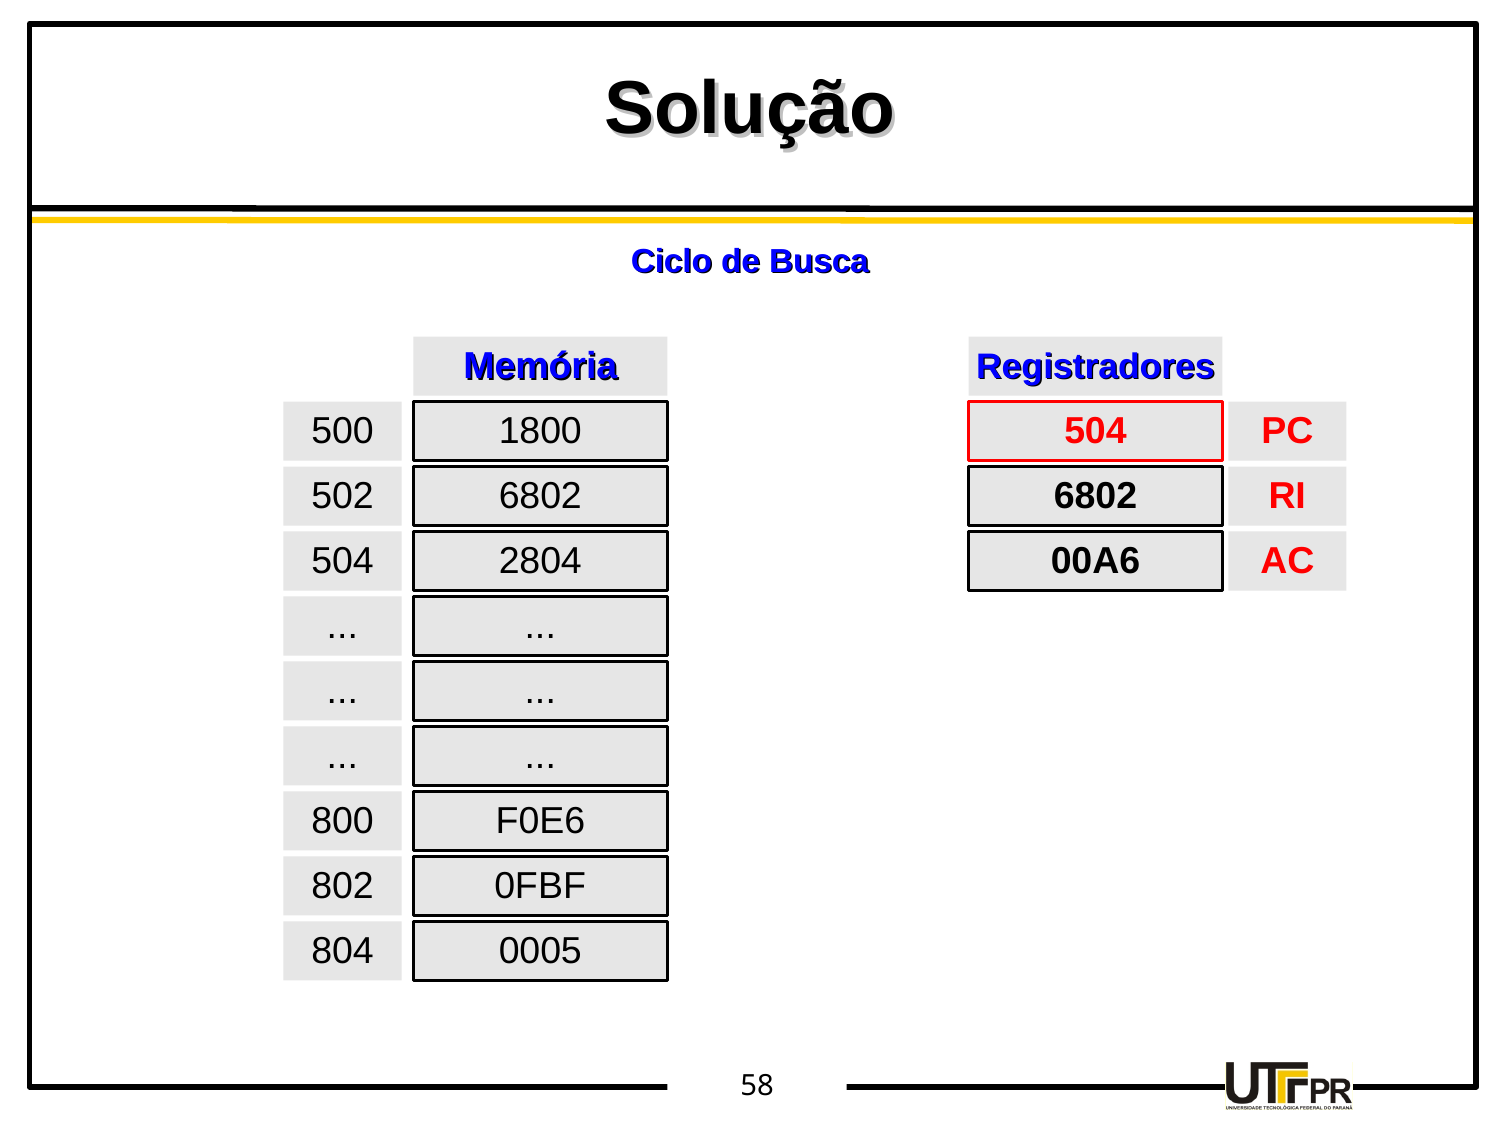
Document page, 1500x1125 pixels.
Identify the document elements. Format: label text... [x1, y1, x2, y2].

text_box ... [413, 596, 668, 656]
text_box 6802 [413, 466, 668, 526]
text_box F0E6 [413, 791, 668, 851]
text_box ... [413, 726, 668, 786]
text_box 0005 [413, 921, 668, 981]
text_box Memória [413, 336, 668, 396]
text_box ... [283, 596, 402, 656]
text_box ... [283, 726, 402, 786]
text_box 500 [283, 401, 402, 461]
text_box Ciclo de Busca [616, 231, 884, 287]
text_box 504 [283, 531, 402, 591]
text_box 802 [283, 856, 402, 916]
text_box 1800 [413, 401, 668, 461]
picture [1225, 1062, 1353, 1110]
text_box PC [1228, 401, 1347, 461]
text_box AC [1228, 531, 1347, 591]
text_box 6802 [968, 466, 1223, 526]
text_box RI [1228, 466, 1347, 526]
text_box 00A6 [968, 531, 1223, 591]
text_box 800 [283, 791, 402, 851]
text_box 502 [283, 466, 402, 526]
title Solução [41, 65, 1459, 159]
text_box 2804 [413, 531, 668, 591]
text_box Registradores [968, 336, 1223, 396]
text_box 804 [283, 921, 402, 981]
text_box 504 [968, 401, 1223, 461]
text_box 0FBF [413, 856, 668, 916]
text_box ... [413, 661, 668, 721]
text_box ... [283, 661, 402, 721]
